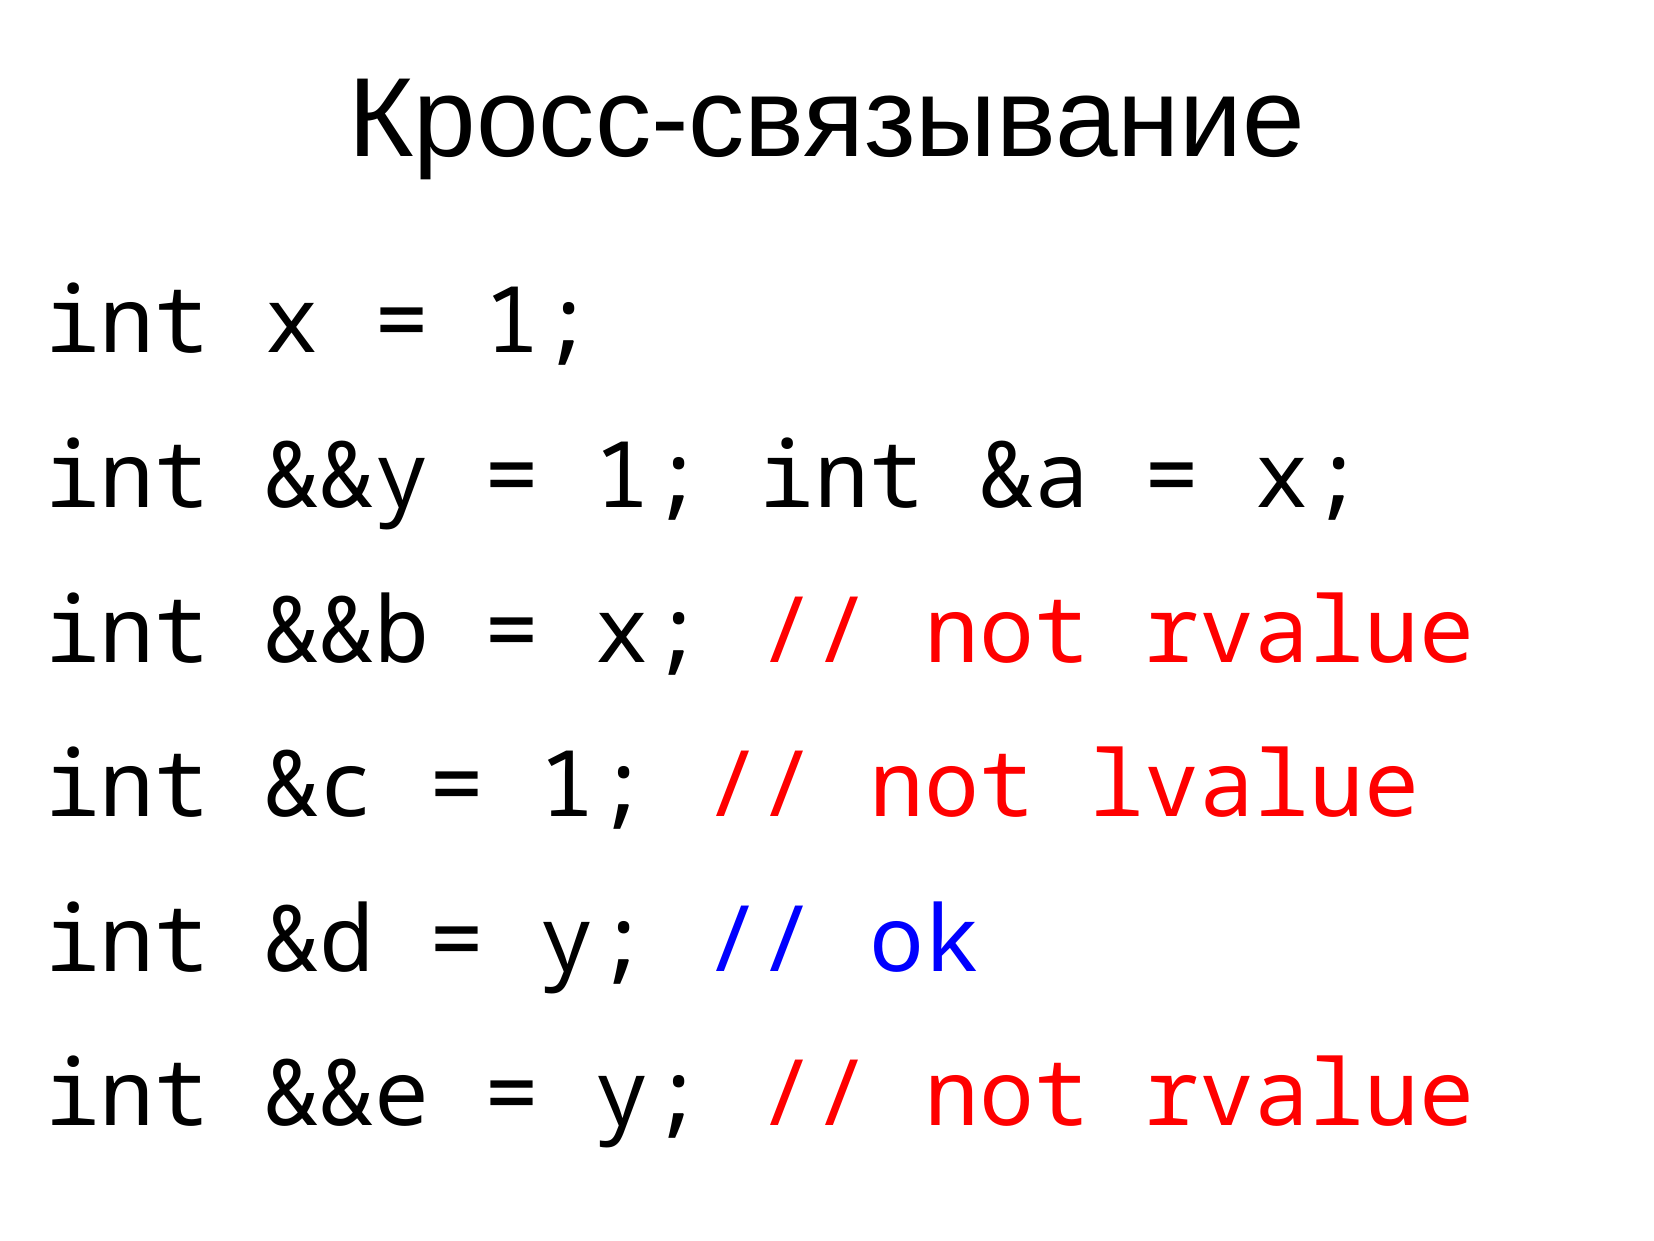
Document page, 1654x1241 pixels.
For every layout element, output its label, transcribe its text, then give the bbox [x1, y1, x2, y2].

title Кросс-связывание [82, 13, 1571, 222]
list int x = 1; int &&y = 1; int &a = x; int &&b = x; // not rvalue int &c = 1; // not lvalue int &d = y; // ok int &&e = y; // not rvalue [45, 255, 1583, 1186]
